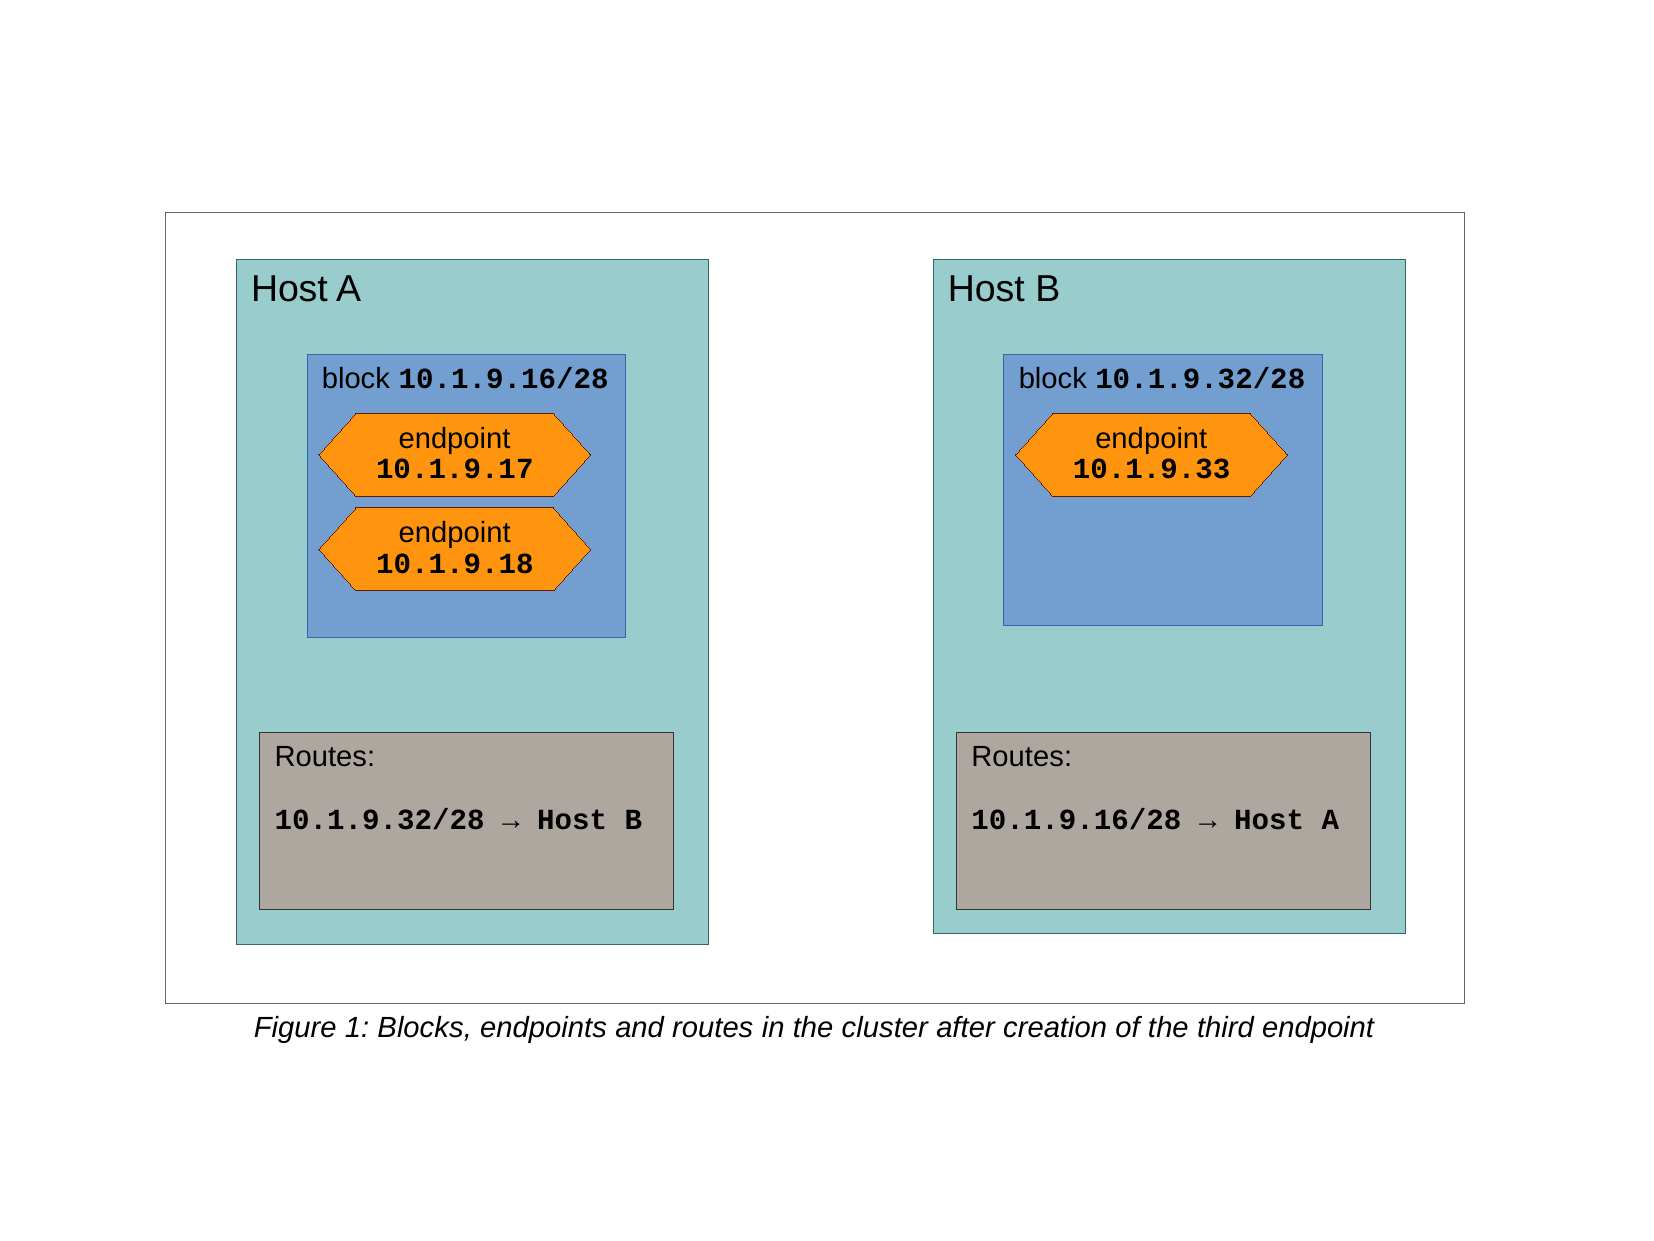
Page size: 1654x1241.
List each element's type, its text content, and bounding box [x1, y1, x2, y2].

text_box Host A [236, 259, 709, 945]
text_box Figure 1: Blocks, endpoints and routes in the cluster after creation of the third endpoint [165, 1003, 1465, 1057]
text_box Host B [933, 259, 1406, 934]
text_box block 10.1.9.32/28 [1003, 354, 1323, 626]
text_box endpoint 10.1.9.33 [1015, 413, 1288, 497]
text_box endpoint 10.1.9.17 [318, 413, 591, 497]
text_box Routes: 10.1.9.32/28 → Host B [259, 732, 674, 910]
text_box endpoint 10.1.9.18 [318, 507, 591, 591]
text_box Routes: 10.1.9.16/28 → Host A [956, 732, 1371, 910]
text_box block 10.1.9.16/28 [307, 354, 626, 638]
